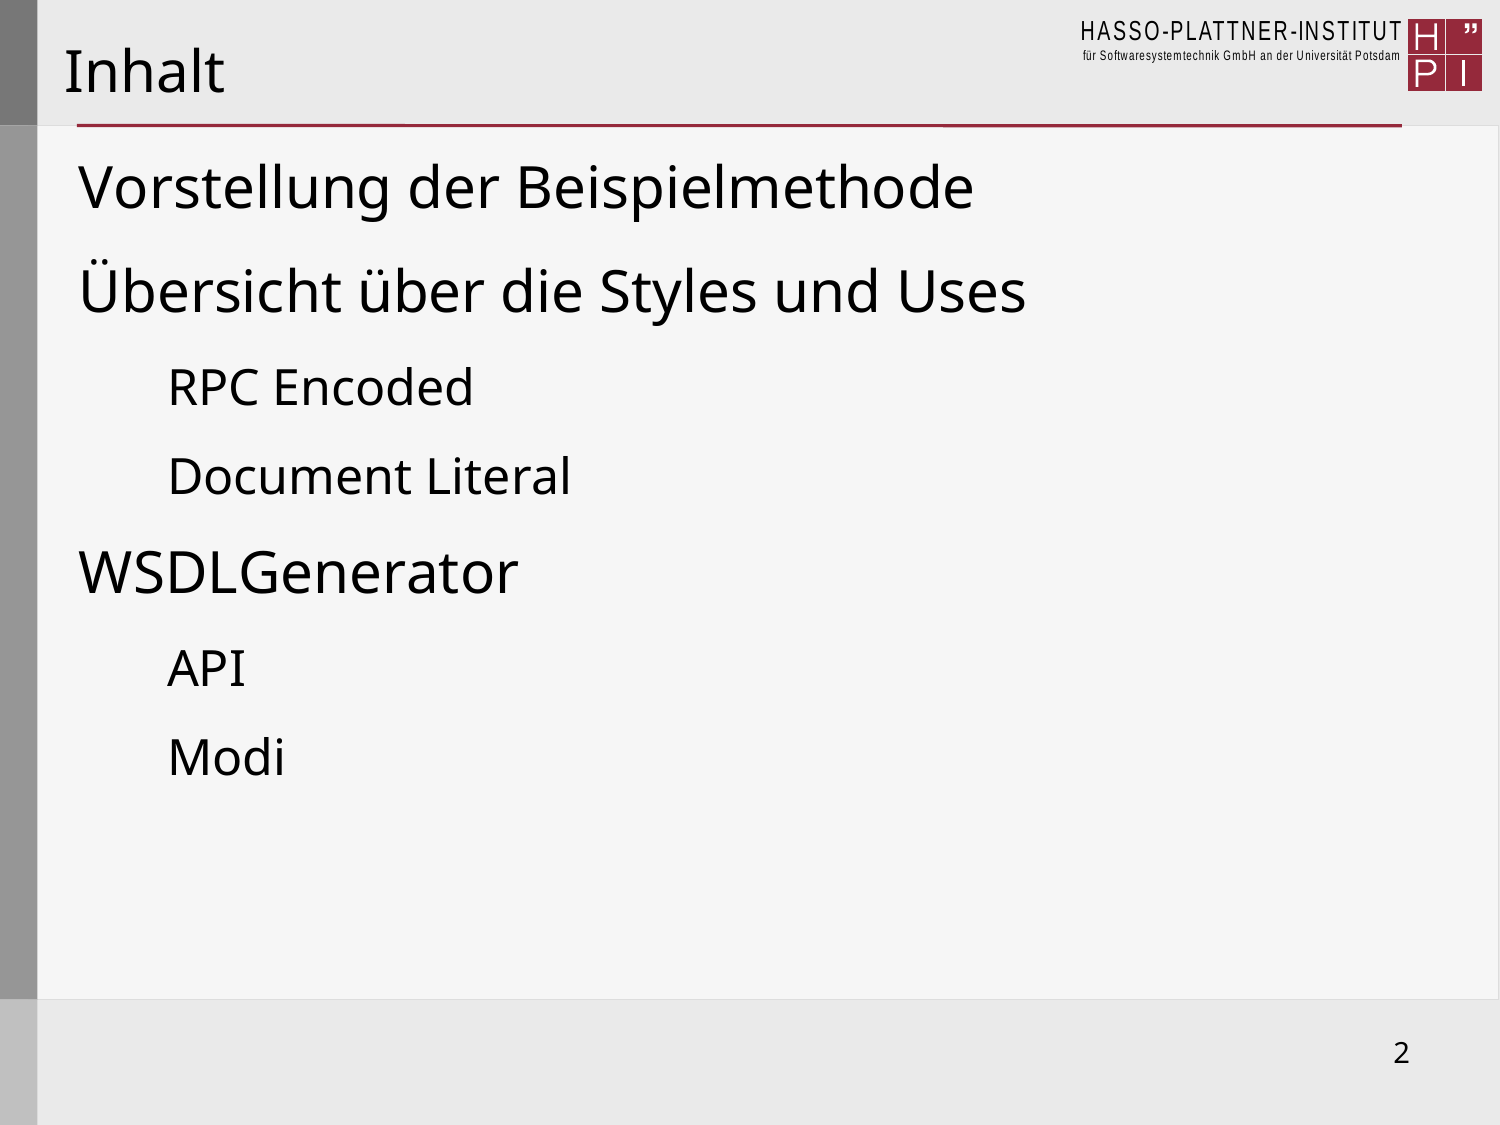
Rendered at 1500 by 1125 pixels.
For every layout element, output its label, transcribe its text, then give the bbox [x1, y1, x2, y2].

list Vorstellung der Beispielmethode Übersicht über die Styles und Uses RPC Encoded Document Literal WSDLGenerator API Modi [64, 137, 1415, 988]
title Inhalt [64, 7, 1070, 132]
